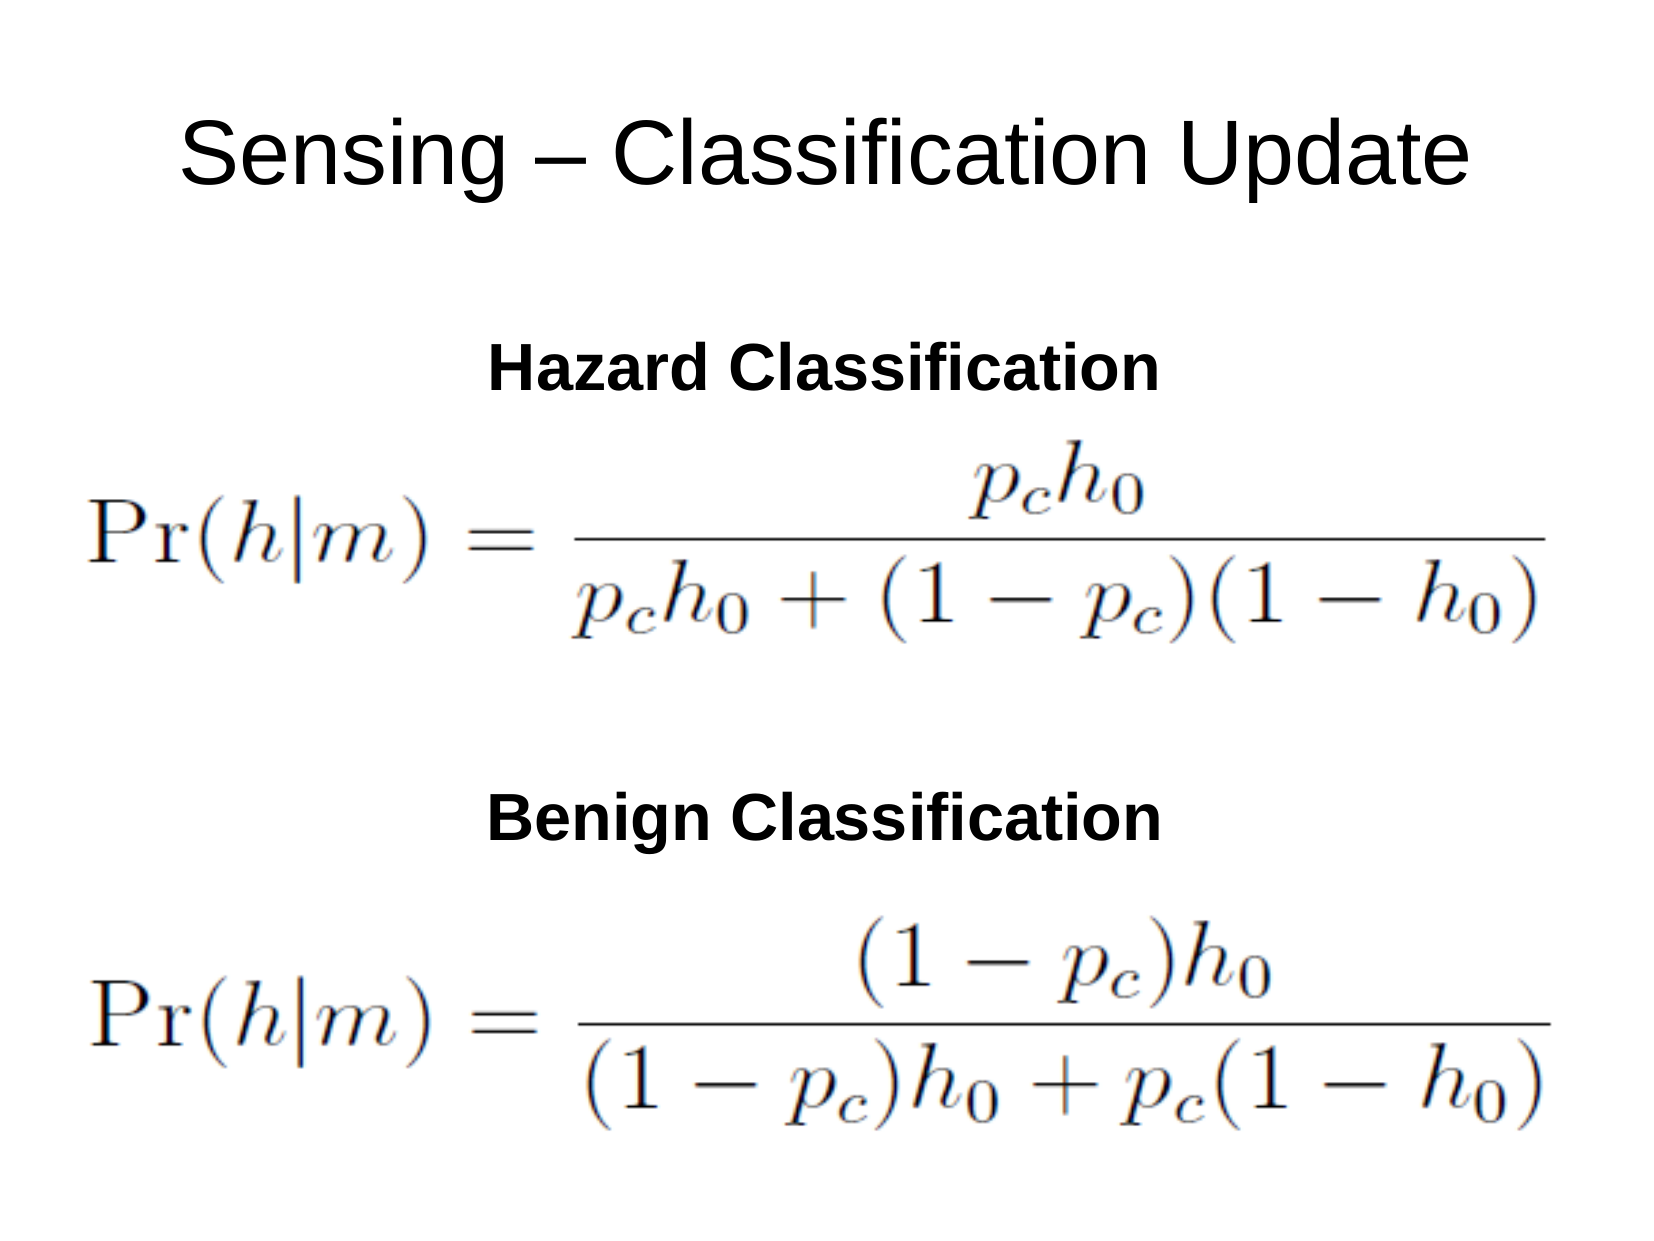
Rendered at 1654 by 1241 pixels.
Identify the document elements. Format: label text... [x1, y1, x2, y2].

title Sensing – Classification Update [82, 56, 1571, 250]
picture [75, 899, 1576, 1156]
text_box Benign Classification [375, 772, 1276, 863]
picture [75, 412, 1576, 676]
text_box Hazard Classification [375, 322, 1276, 413]
